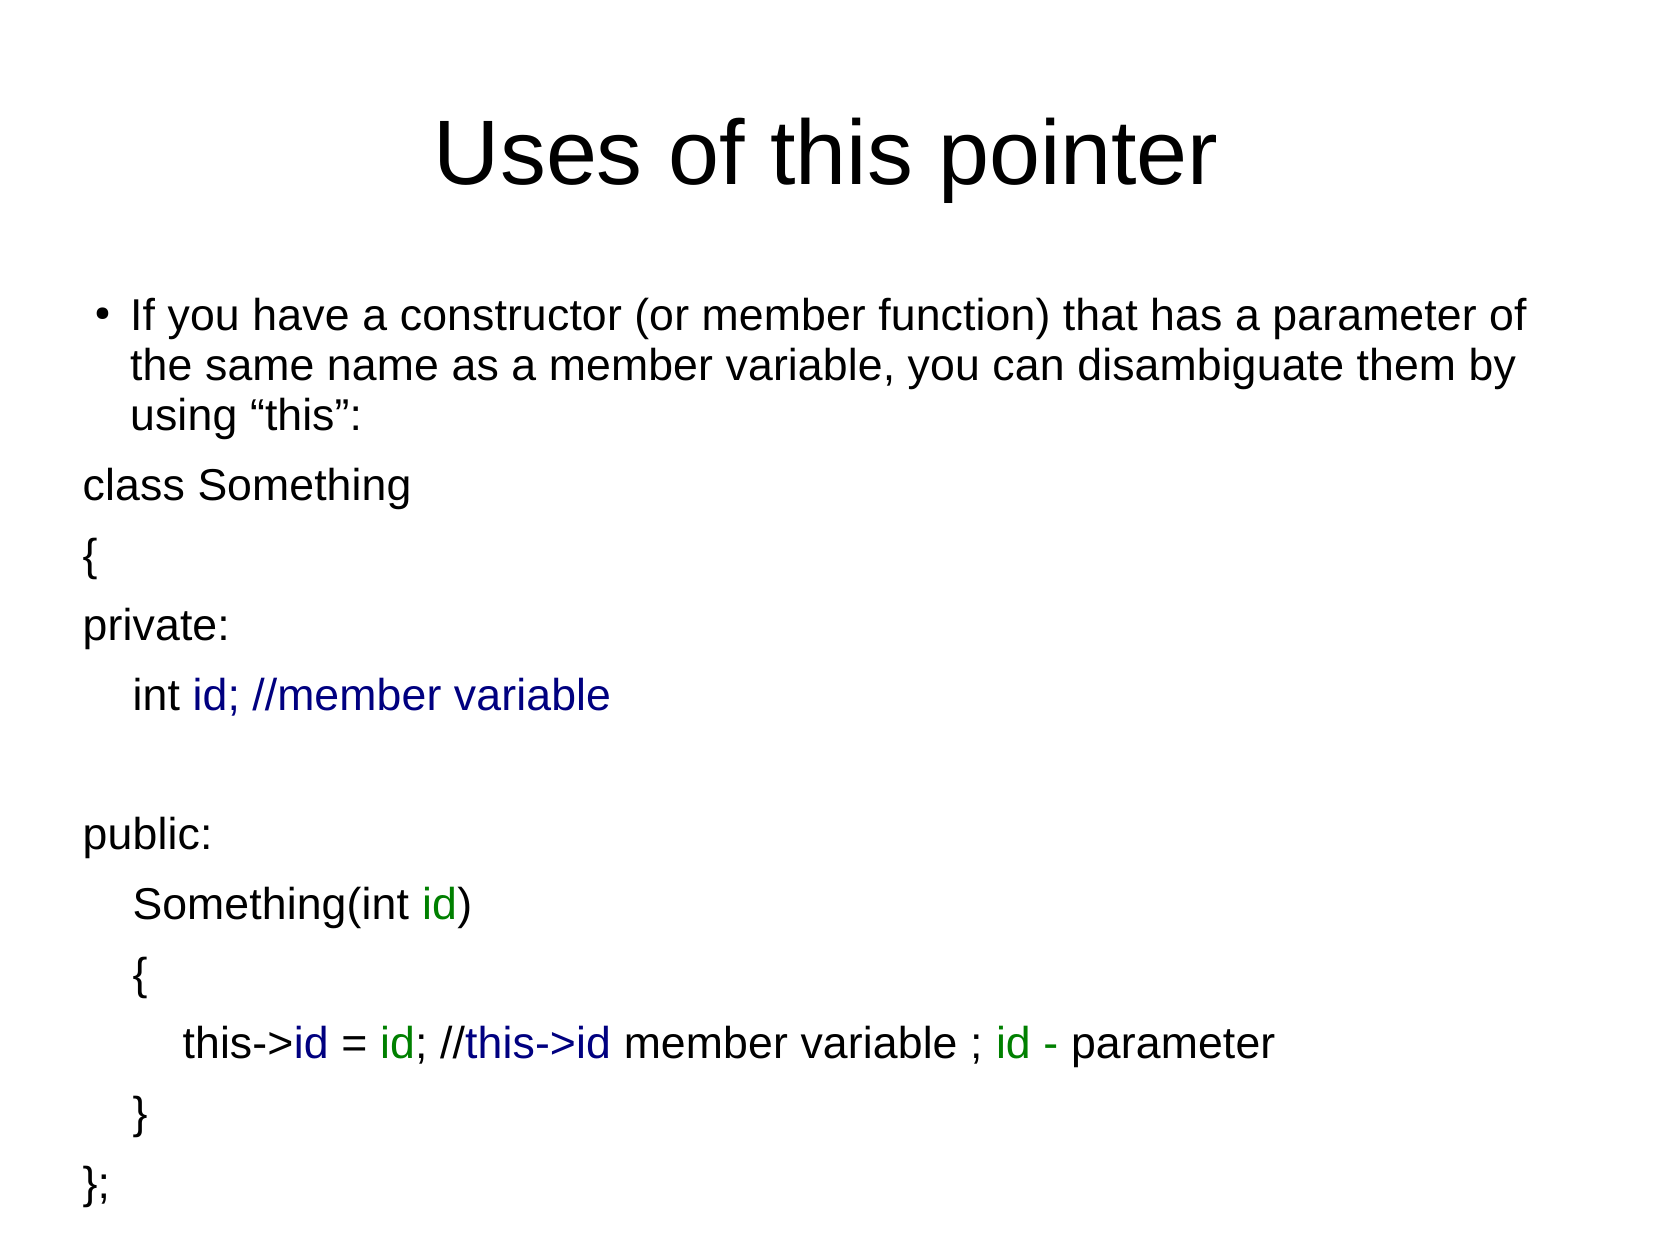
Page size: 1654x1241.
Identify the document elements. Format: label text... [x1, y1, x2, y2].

list If you have a constructor (or member function) that has a parameter of the same name as a member variable, you can disambiguate them by using “this”: class Something { private: int id; //member variable public: Something(int id) { this->id = id; //this->id member variable ; id - parameter } }; [82, 290, 1571, 1217]
title Uses of this pointer [82, 49, 1571, 257]
